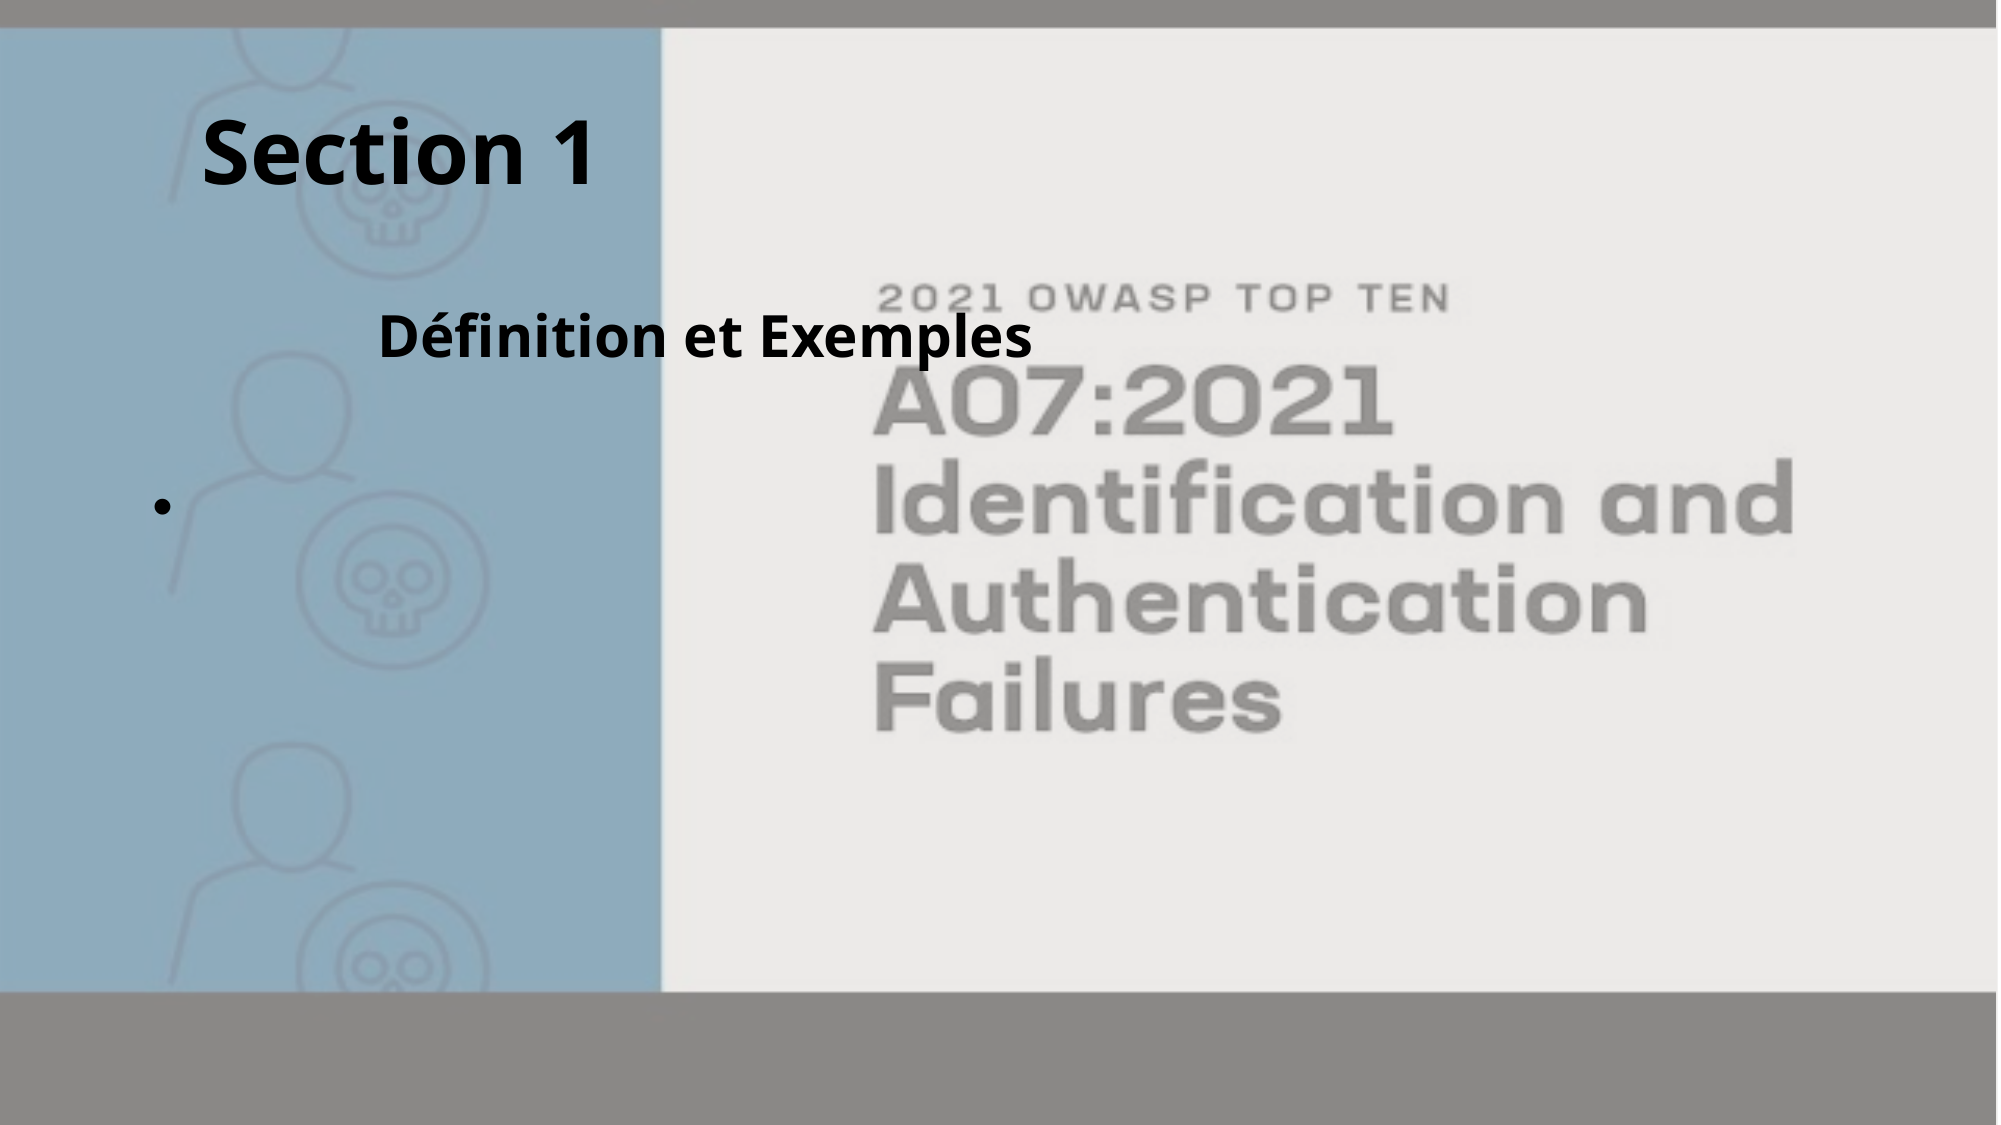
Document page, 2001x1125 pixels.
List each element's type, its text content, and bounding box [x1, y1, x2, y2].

title Section 1 [186, 99, 777, 299]
text_box [0, 0, 2000, 1125]
list Définition et Exemples [137, 299, 1863, 1014]
